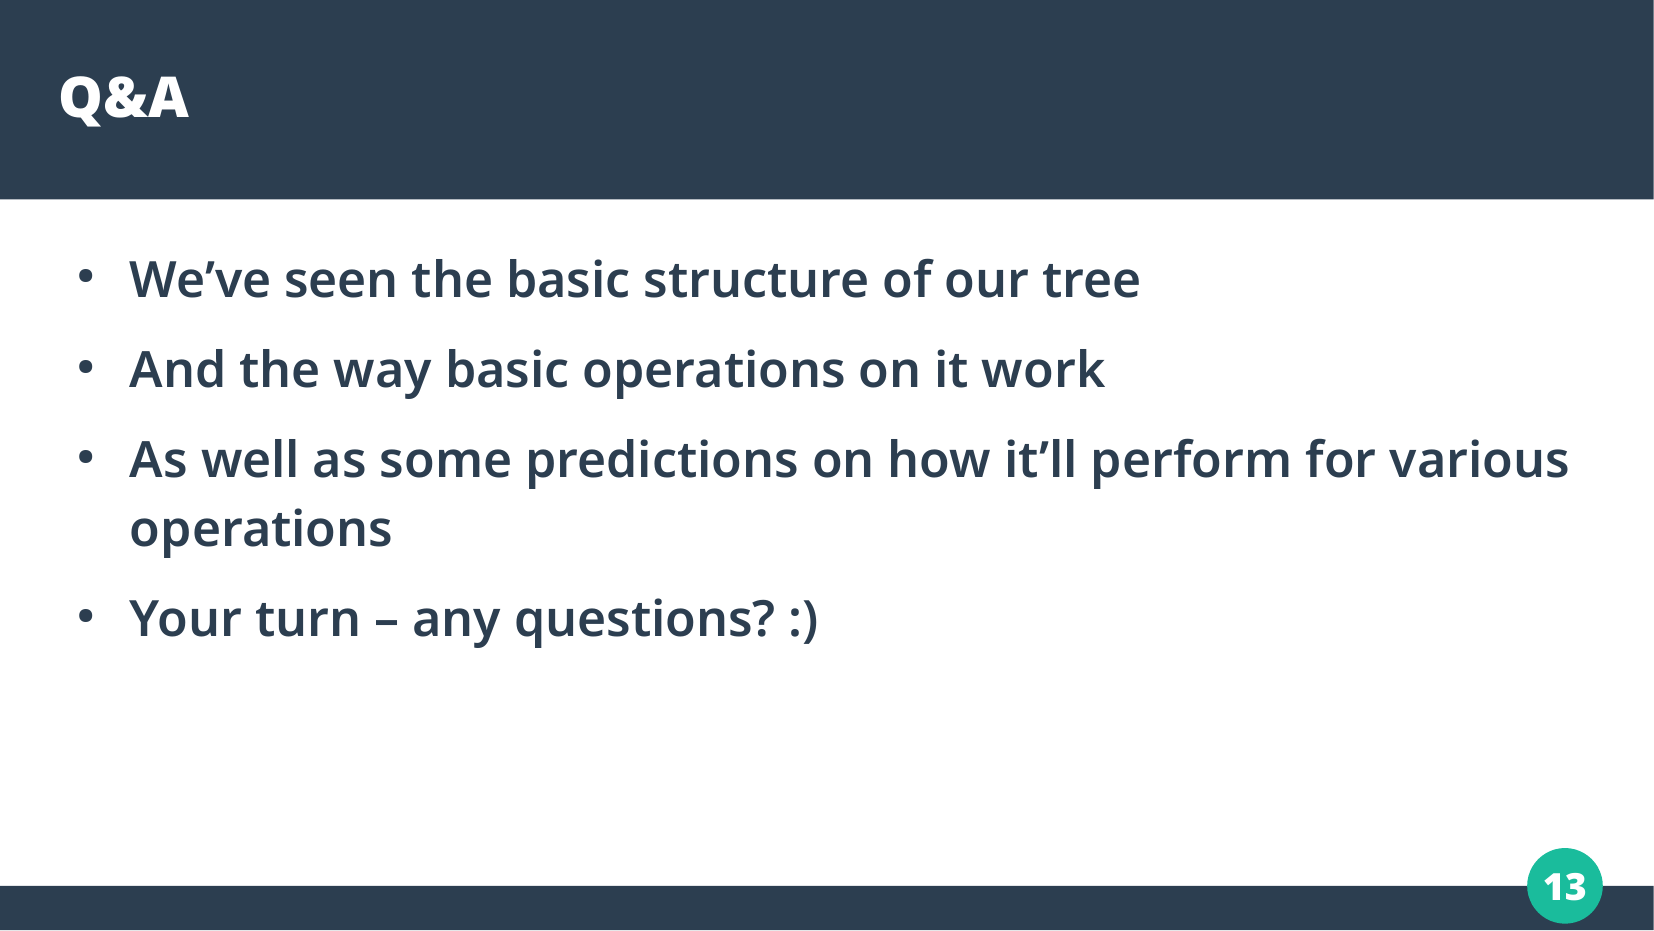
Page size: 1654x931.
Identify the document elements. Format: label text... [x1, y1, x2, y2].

title Q&A [59, 37, 1595, 155]
list We’ve seen the basic structure of our tree And the way basic operations on it work As well as some predictions on how it’ll perform for various operations Your turn – any questions? :) [59, 243, 1595, 864]
